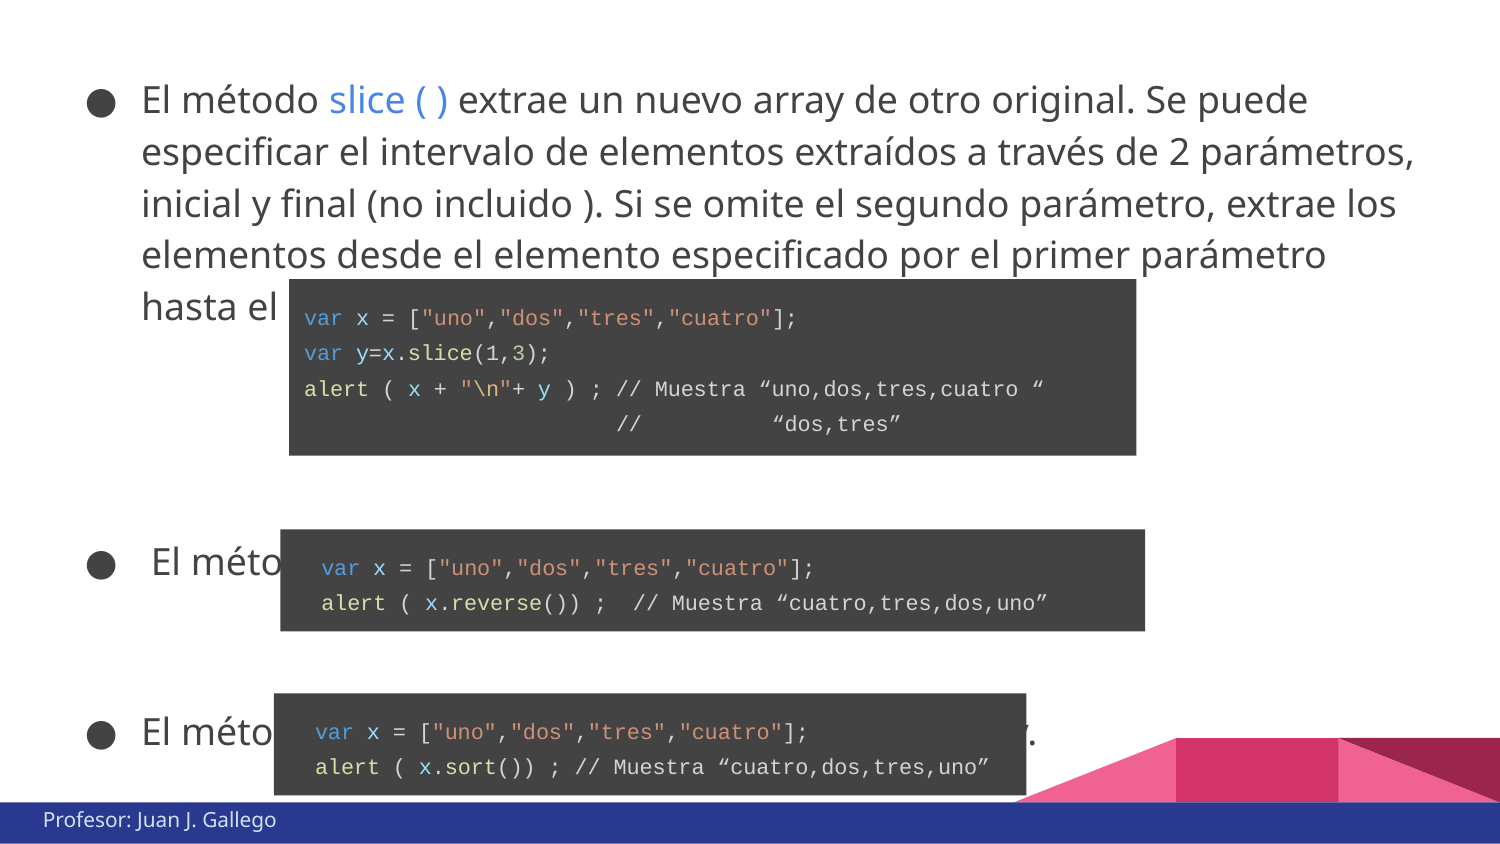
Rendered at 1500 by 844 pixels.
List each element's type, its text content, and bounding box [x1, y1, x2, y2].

text_box var x = ["uno","dos","tres","cuatro"]; alert ( x.reverse()) ; // Muestra “cuatro,tres,dos,uno” [280, 529, 1146, 632]
text_box var x = ["uno","dos","tres","cuatro"]; alert ( x.sort()) ; // Muestra “cuatro,dos,tres,uno” [273, 693, 1027, 796]
list El método slice ( ) extrae un nuevo array de otro original. Se puede especificar el intervalo de elementos extraídos a través de 2 parámetros, inicial y final (no incluido ). Si se omite el segundo parámetro, extrae los elementos desde el elemento especificado por el primer parámetro hasta el último. El método reverse ( ) invierte el orden de un array. El método sort ( ) ordena alfabéticamente un array. [51, 54, 1449, 750]
text_box var x = ["uno","dos","tres","cuatro"]; var y=x.slice(1,3); alert ( x + "\n"+ y ) ; // Muestra “uno,dos,tres,cuatro “ // “dos,tres” [289, 279, 1137, 456]
